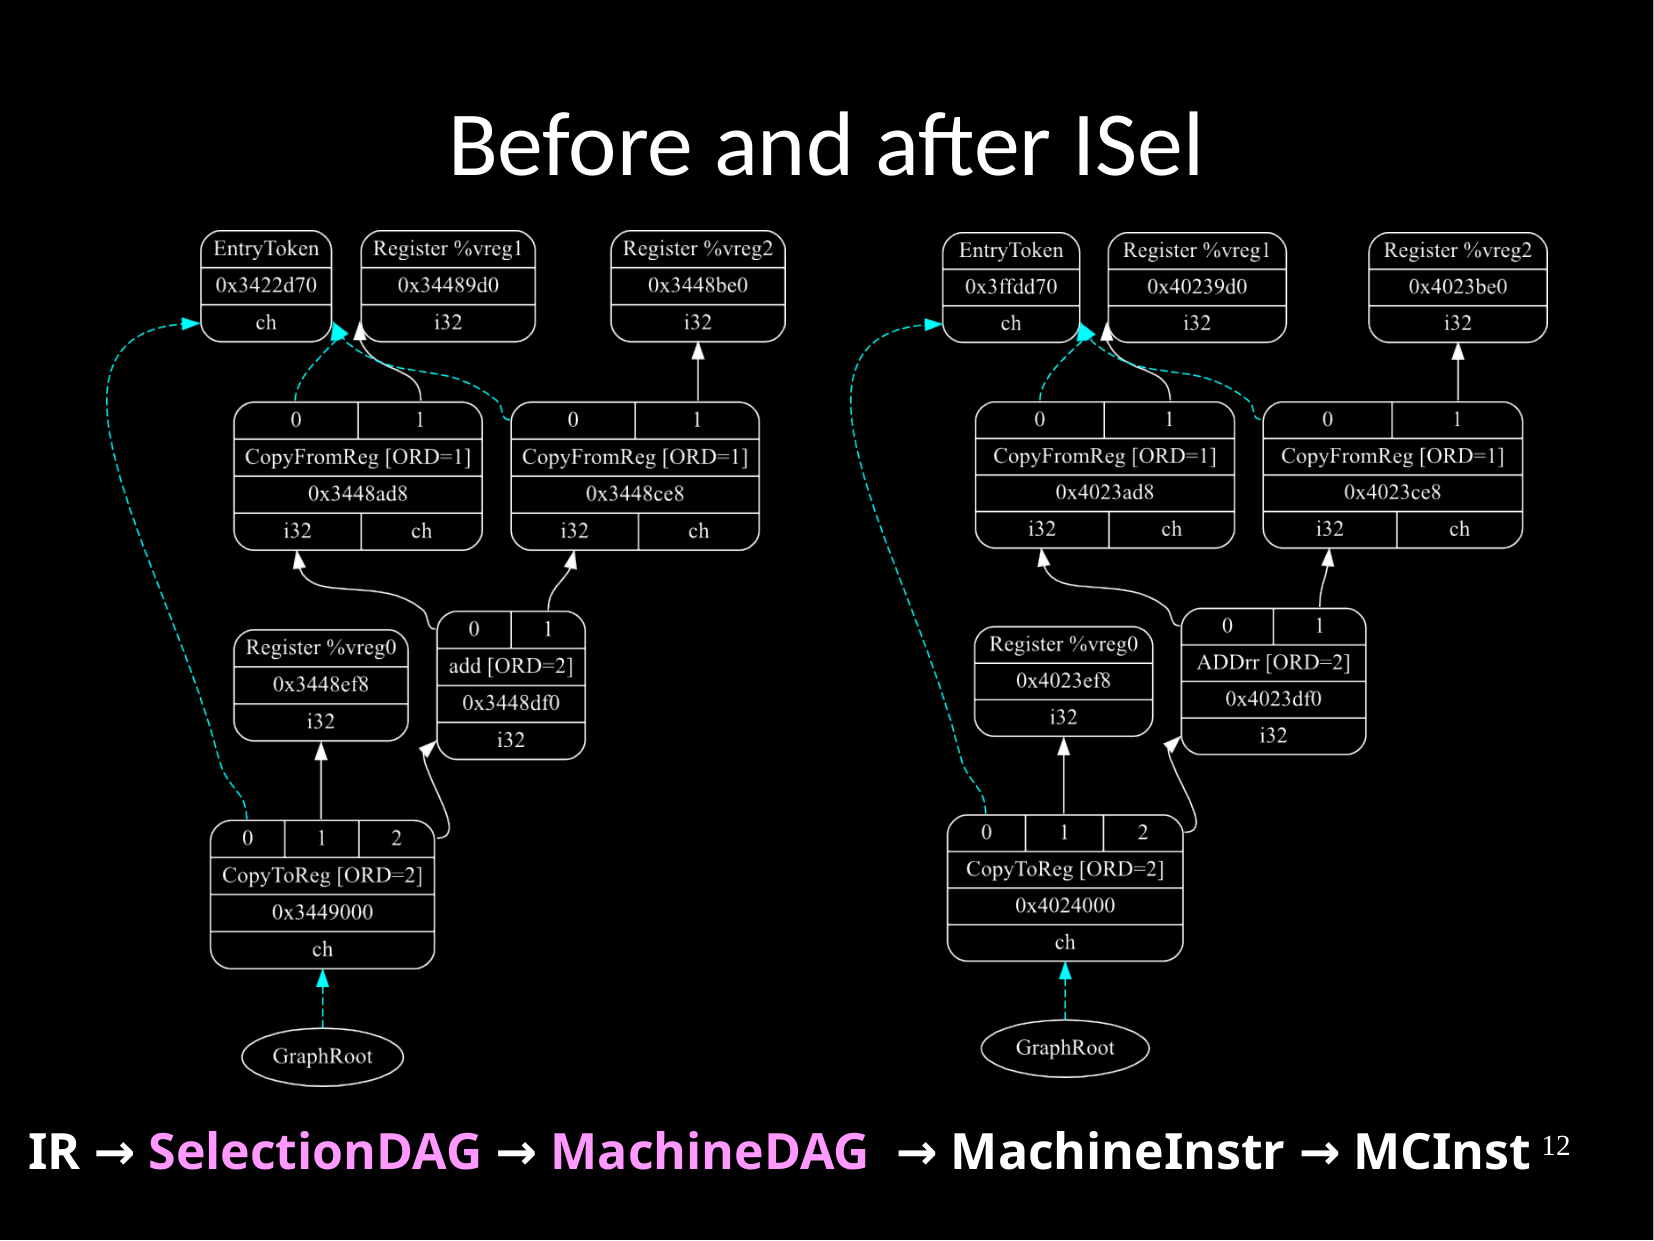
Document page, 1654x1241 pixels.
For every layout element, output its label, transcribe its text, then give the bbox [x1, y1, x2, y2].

text_box IR → SelectionDAG → MachineDAG → MachineInstr → MCInst [0, 1116, 1560, 1199]
picture [106, 230, 786, 1087]
title Before and after ISel [82, 49, 1571, 257]
picture [850, 232, 1548, 1078]
